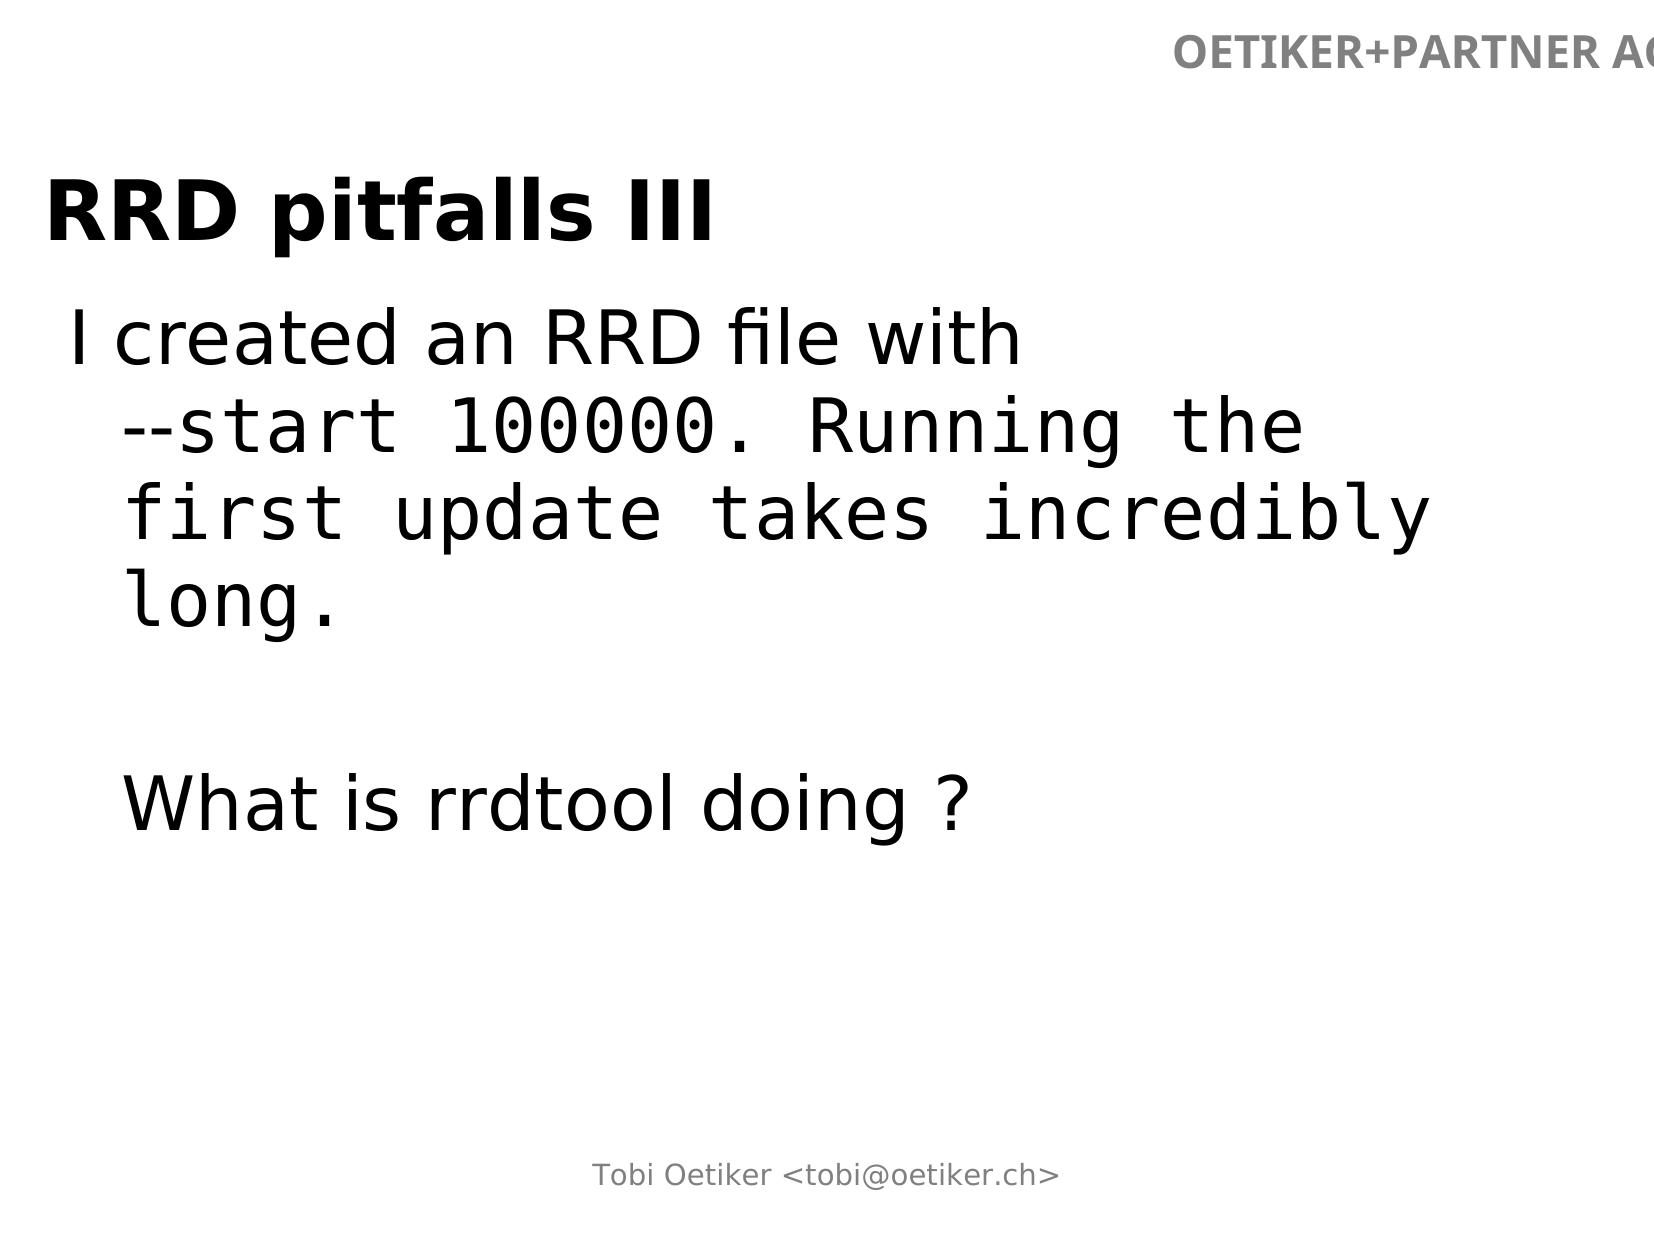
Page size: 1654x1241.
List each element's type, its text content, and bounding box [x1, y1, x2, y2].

title RRD pitfalls III [43, 137, 1581, 287]
list I created an RRD file with --start 100000. Running the first update takes incredibly long. What is rrdtool doing ? [50, 295, 1571, 1099]
